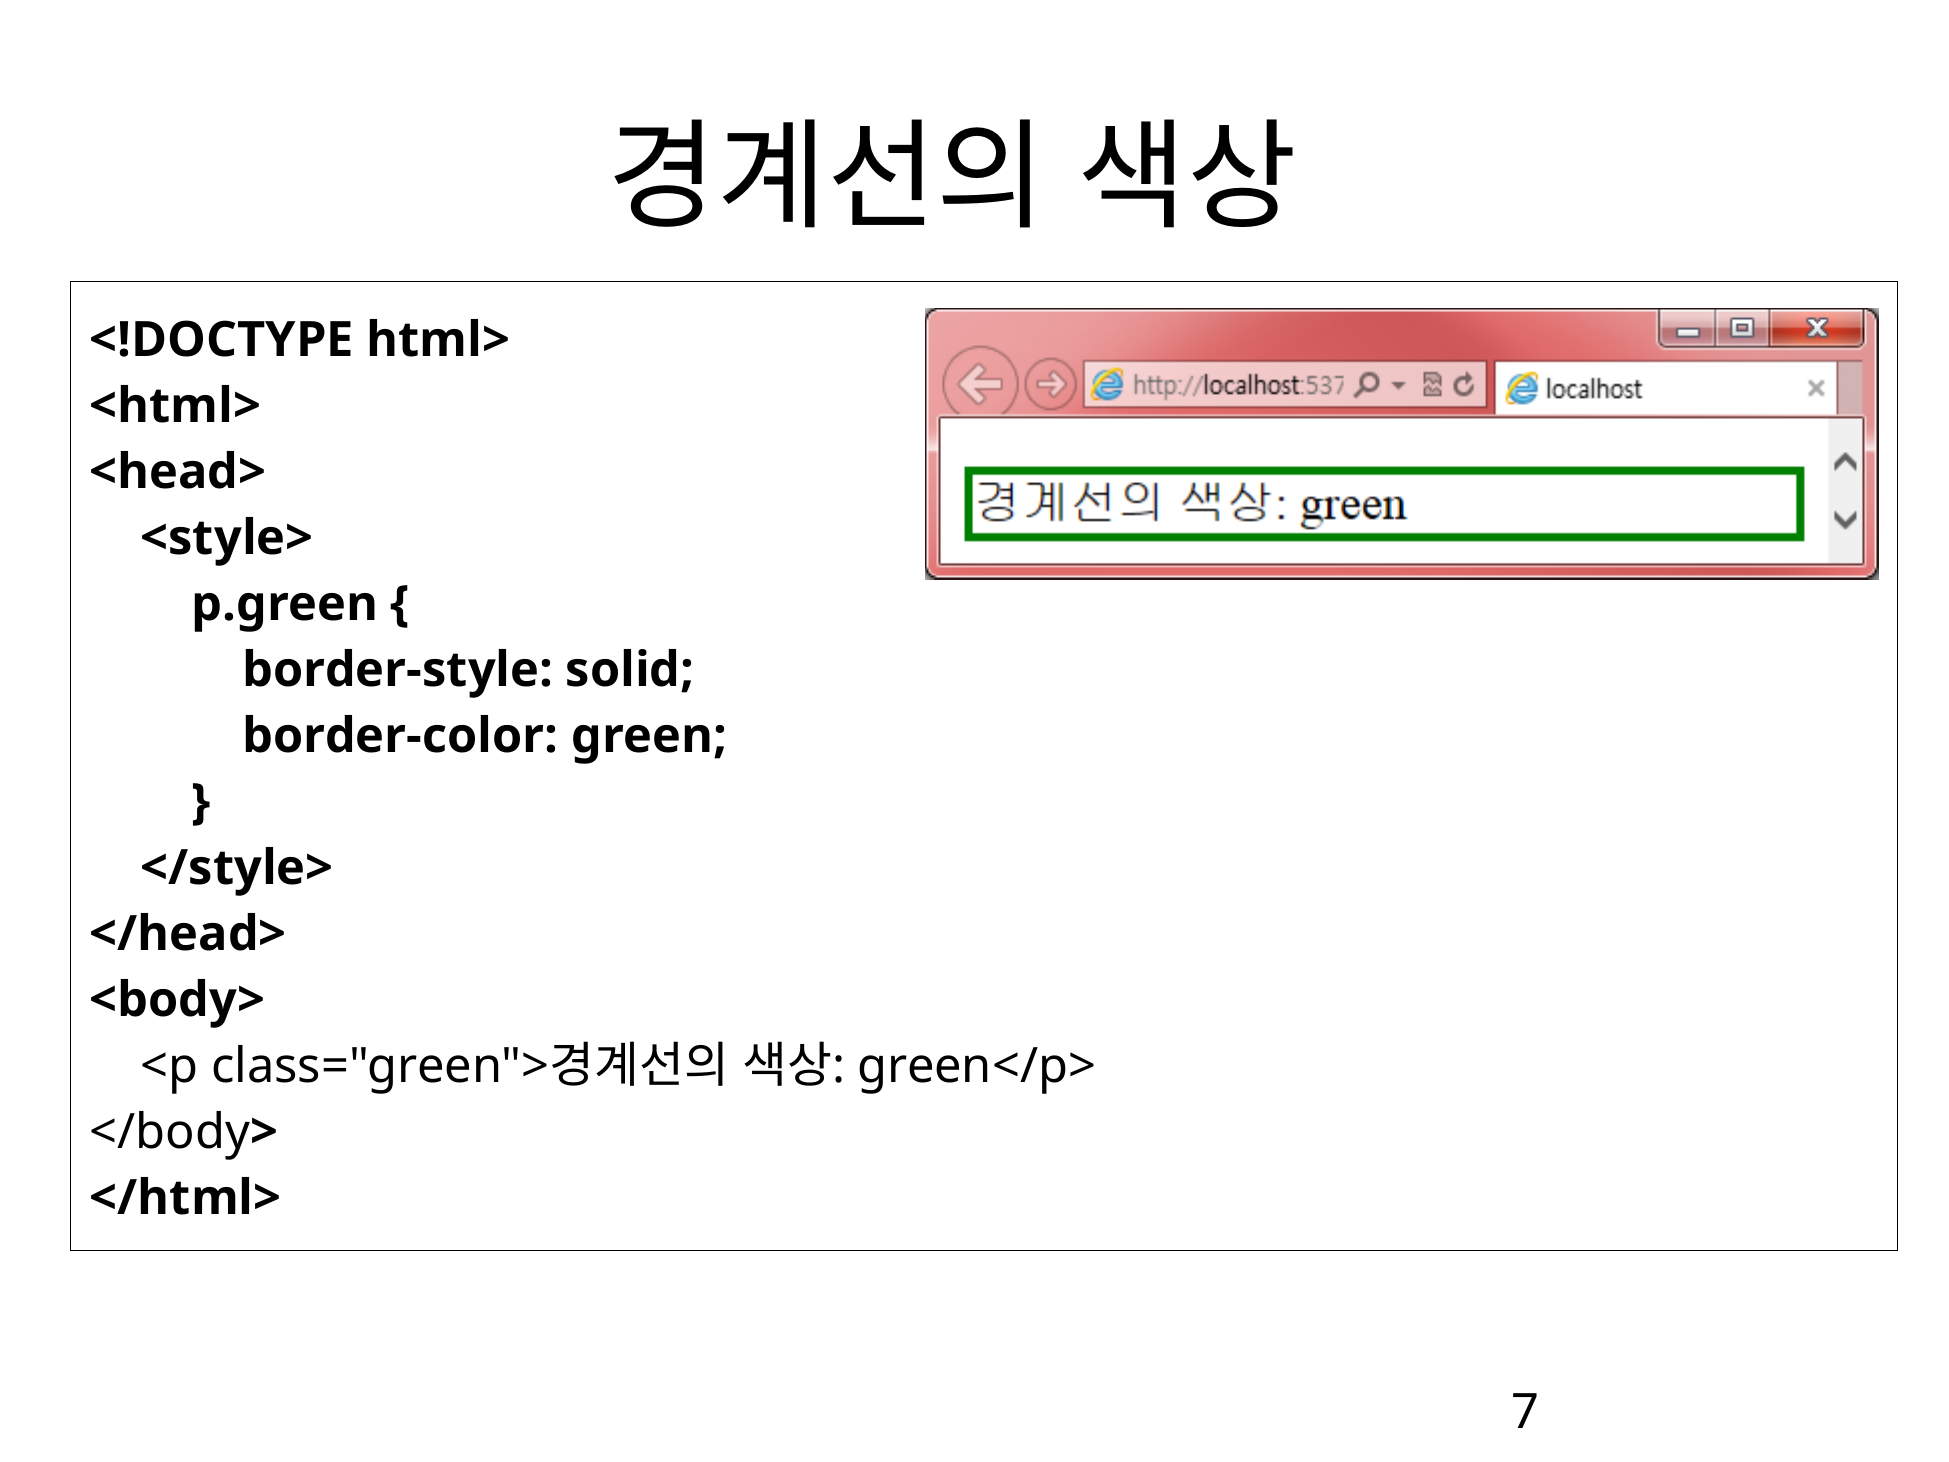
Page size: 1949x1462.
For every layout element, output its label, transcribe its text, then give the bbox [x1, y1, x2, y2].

picture [925, 308, 1879, 580]
title 경계선의 색상 [156, 92, 1749, 255]
slide_number <숫자> [1496, 1372, 1899, 1462]
text_box <!DOCTYPE html> <html> <head> <style> p.green { border-style: solid; border-color: green; } </style> </head> <body> <p class="green">경계선의 색상: green</p> </body> </html> [70, 281, 1898, 1251]
